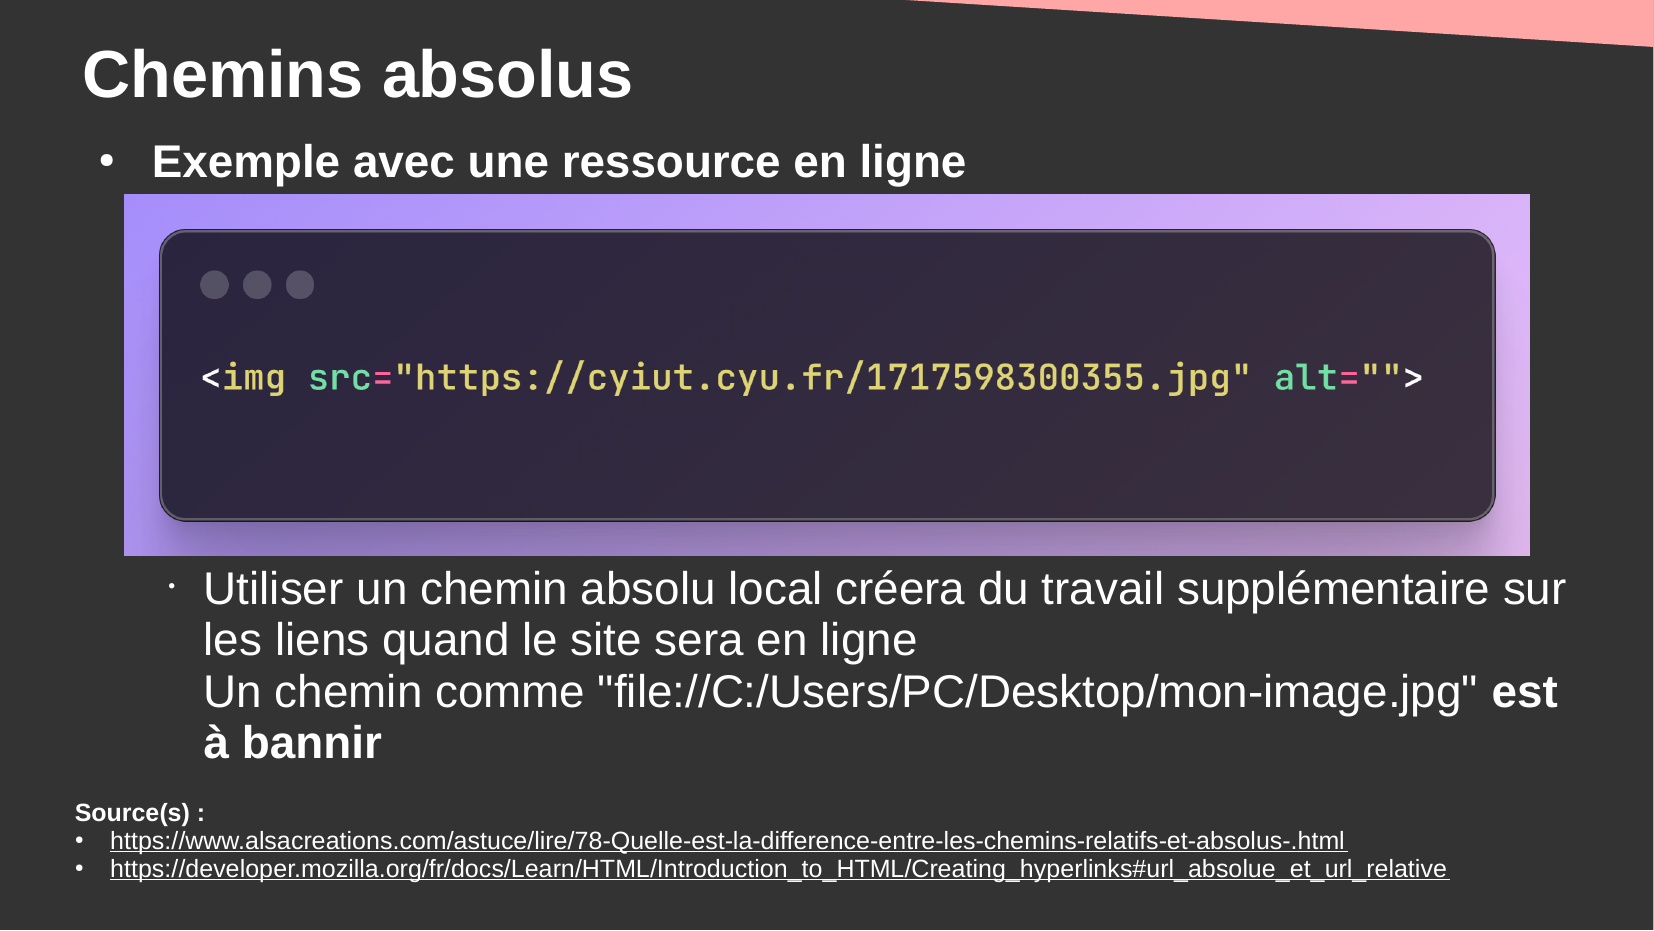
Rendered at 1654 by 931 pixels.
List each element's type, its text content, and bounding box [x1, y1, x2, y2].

picture [124, 194, 1530, 556]
text_box [906, 0, 1654, 47]
list Exemple avec une ressource en ligne [80, 135, 1546, 249]
text_box Utiliser un chemin absolu local créera du travail supplémentaire sur les liens quand le site sera en ligne Un chemin comme "file://C:/Users/PC/Desktop/mon-image.jpg" est à bannir [153, 555, 1595, 776]
text_box Source(s) : https://www.alsacreations.com/astuce/lire/78-Quelle-est-la-difference-entre-les-chemins-relatifs-et-absolus-.html https://developer.mozilla.org/fr/docs/Learn/HTML/Introduction_to_HTML/Creating_hyperlinks#url_absolue_et_url_relative [60, 791, 1642, 931]
title Chemins absolus [82, 37, 1040, 122]
